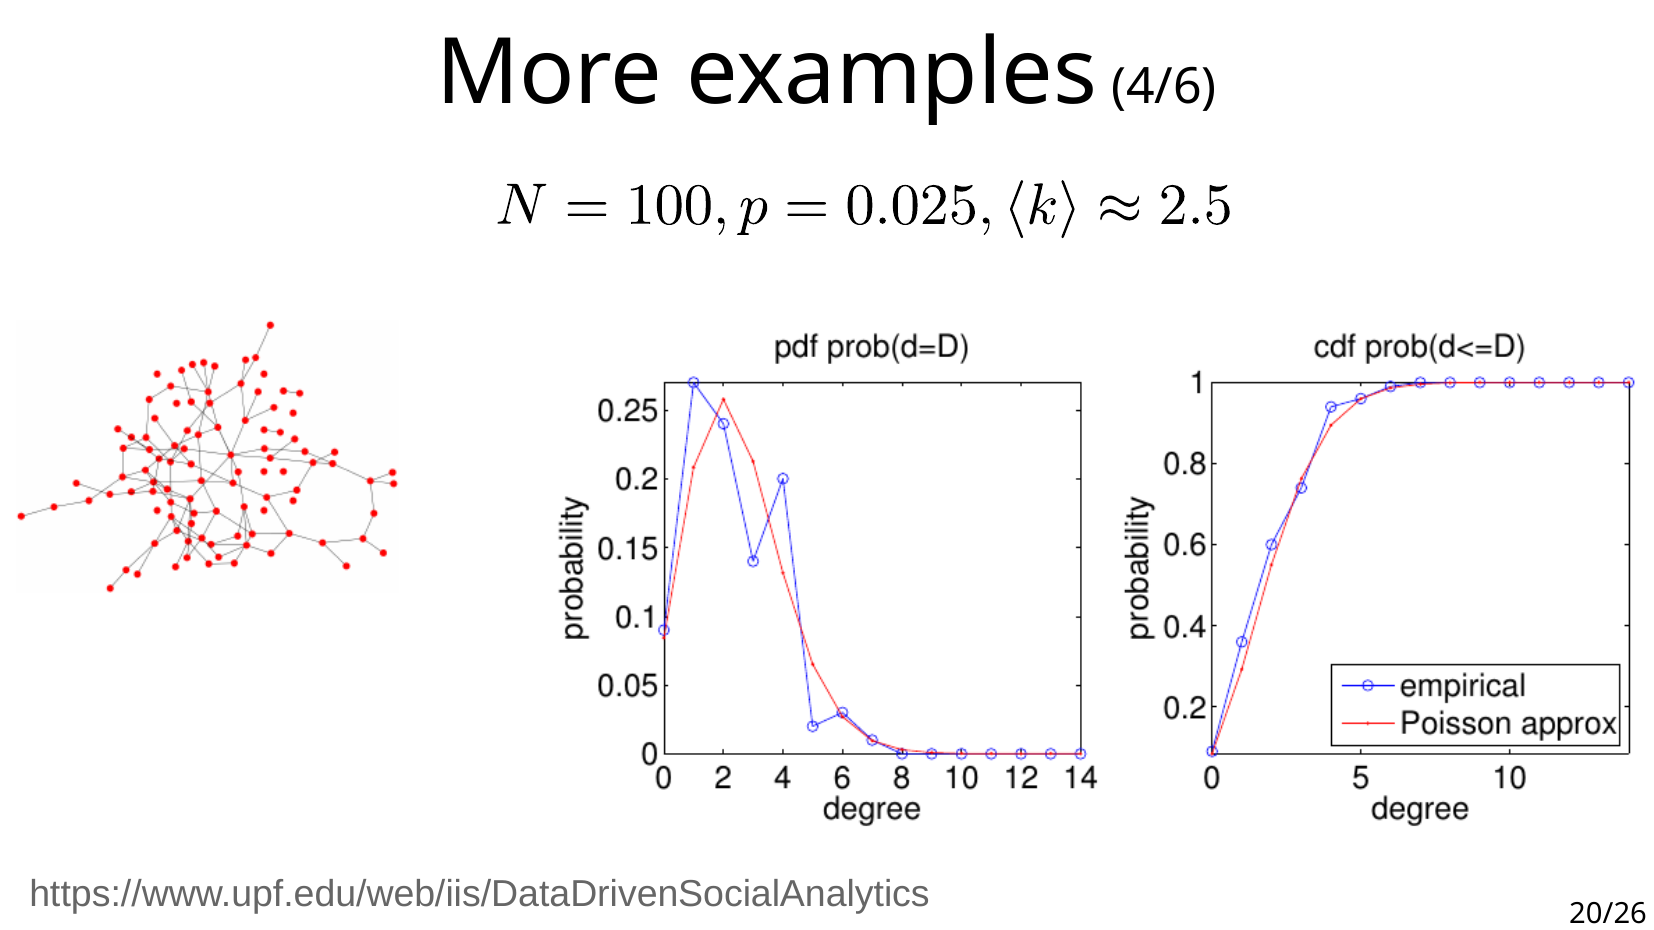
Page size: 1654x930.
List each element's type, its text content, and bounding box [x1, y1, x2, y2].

title More examples (4/6) [82, 1, 1571, 135]
text_box [495, 180, 1233, 239]
text_box https://www.upf.edu/web/iis/DataDrivenSocialAnalytics [14, 864, 1051, 922]
picture [0, 297, 1653, 847]
